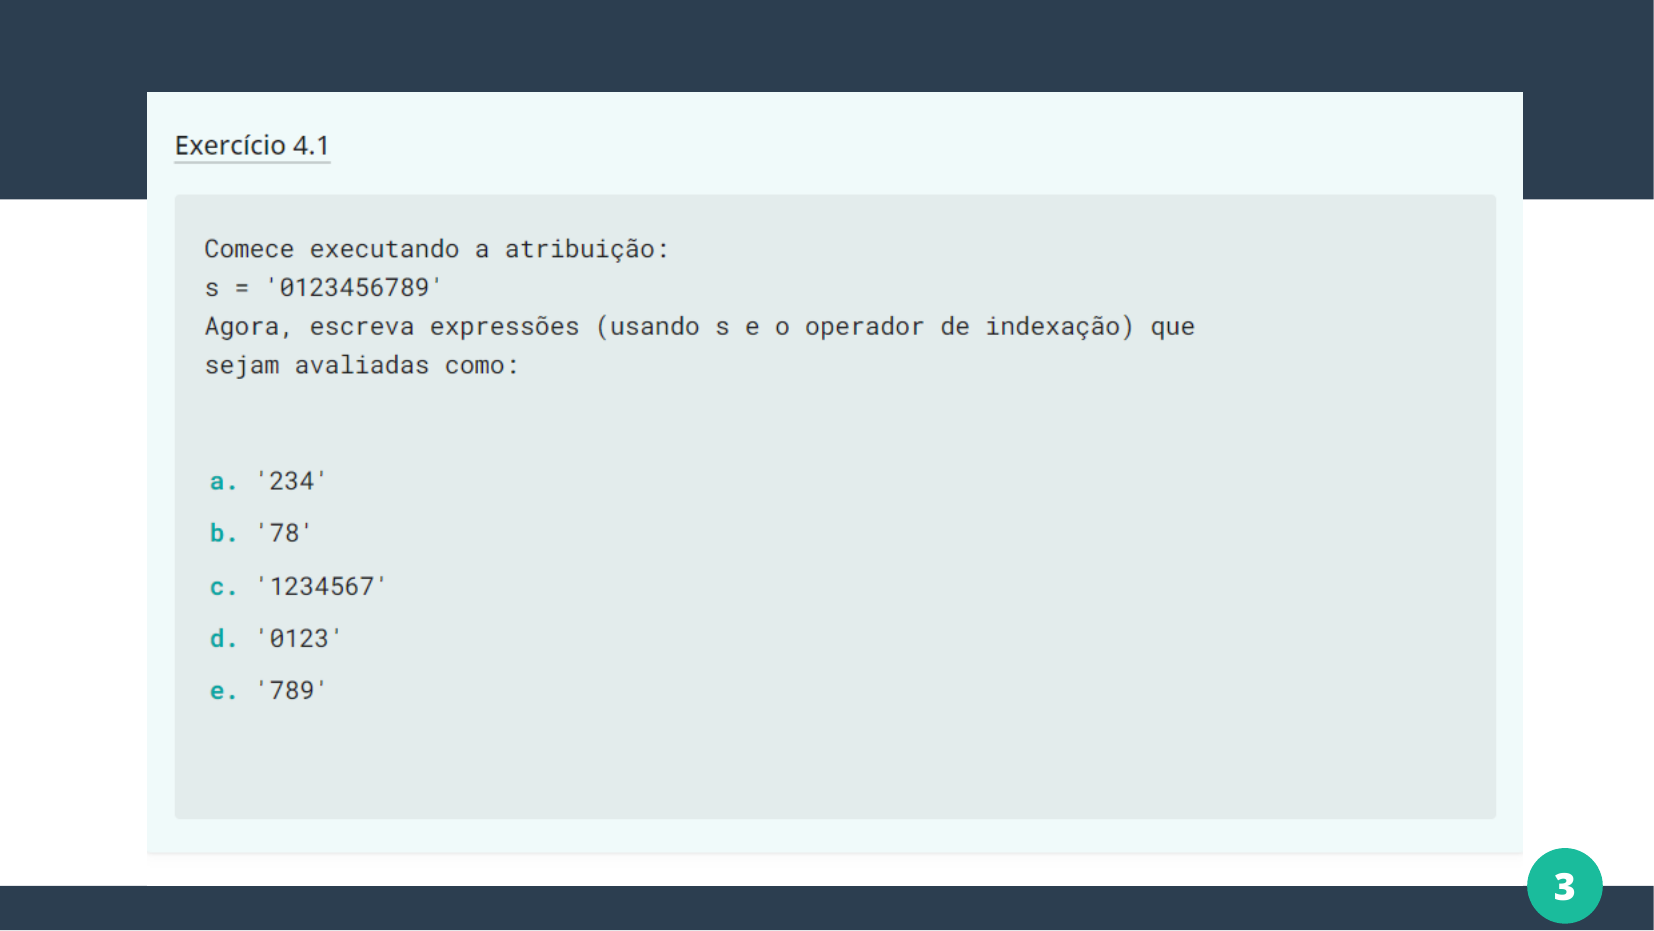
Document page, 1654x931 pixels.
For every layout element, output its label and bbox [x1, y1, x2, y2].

picture [147, 92, 1523, 886]
